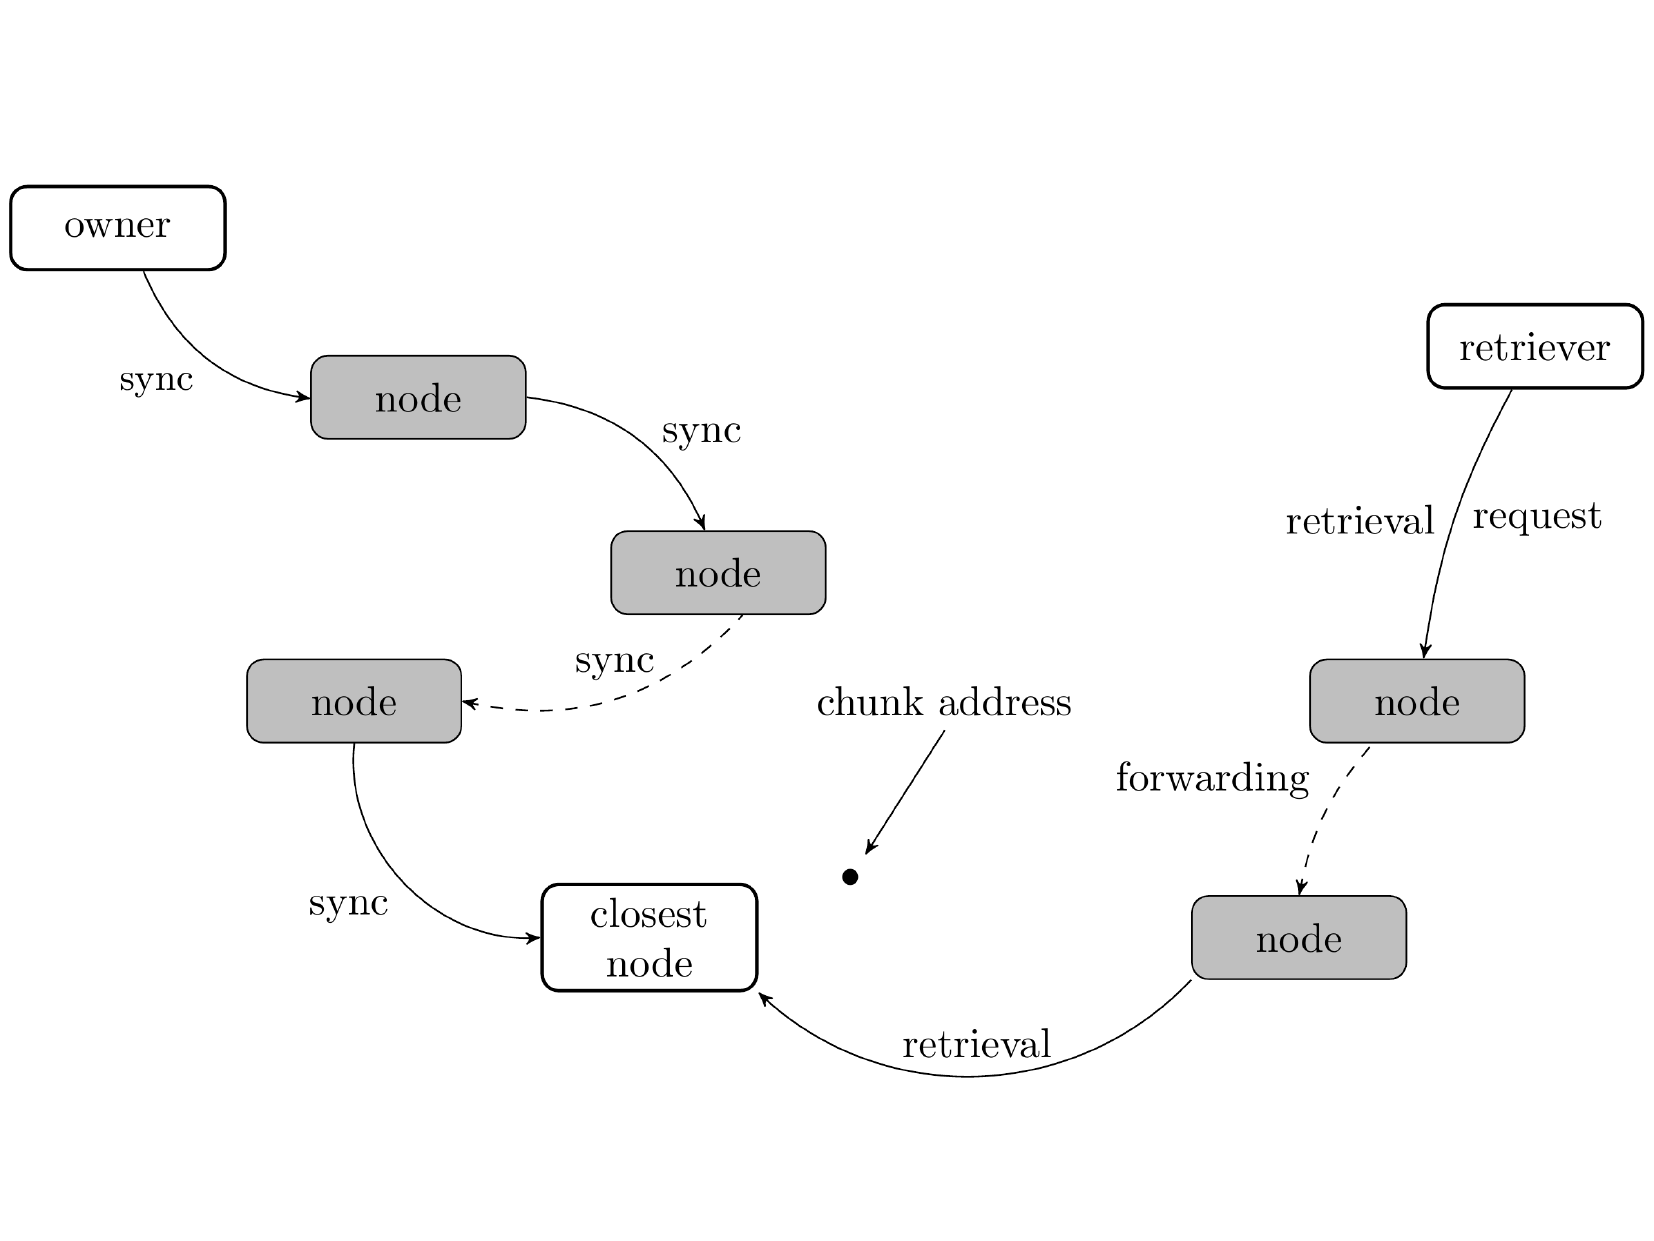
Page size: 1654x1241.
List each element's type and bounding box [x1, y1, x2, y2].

picture [0, 179, 1654, 1120]
